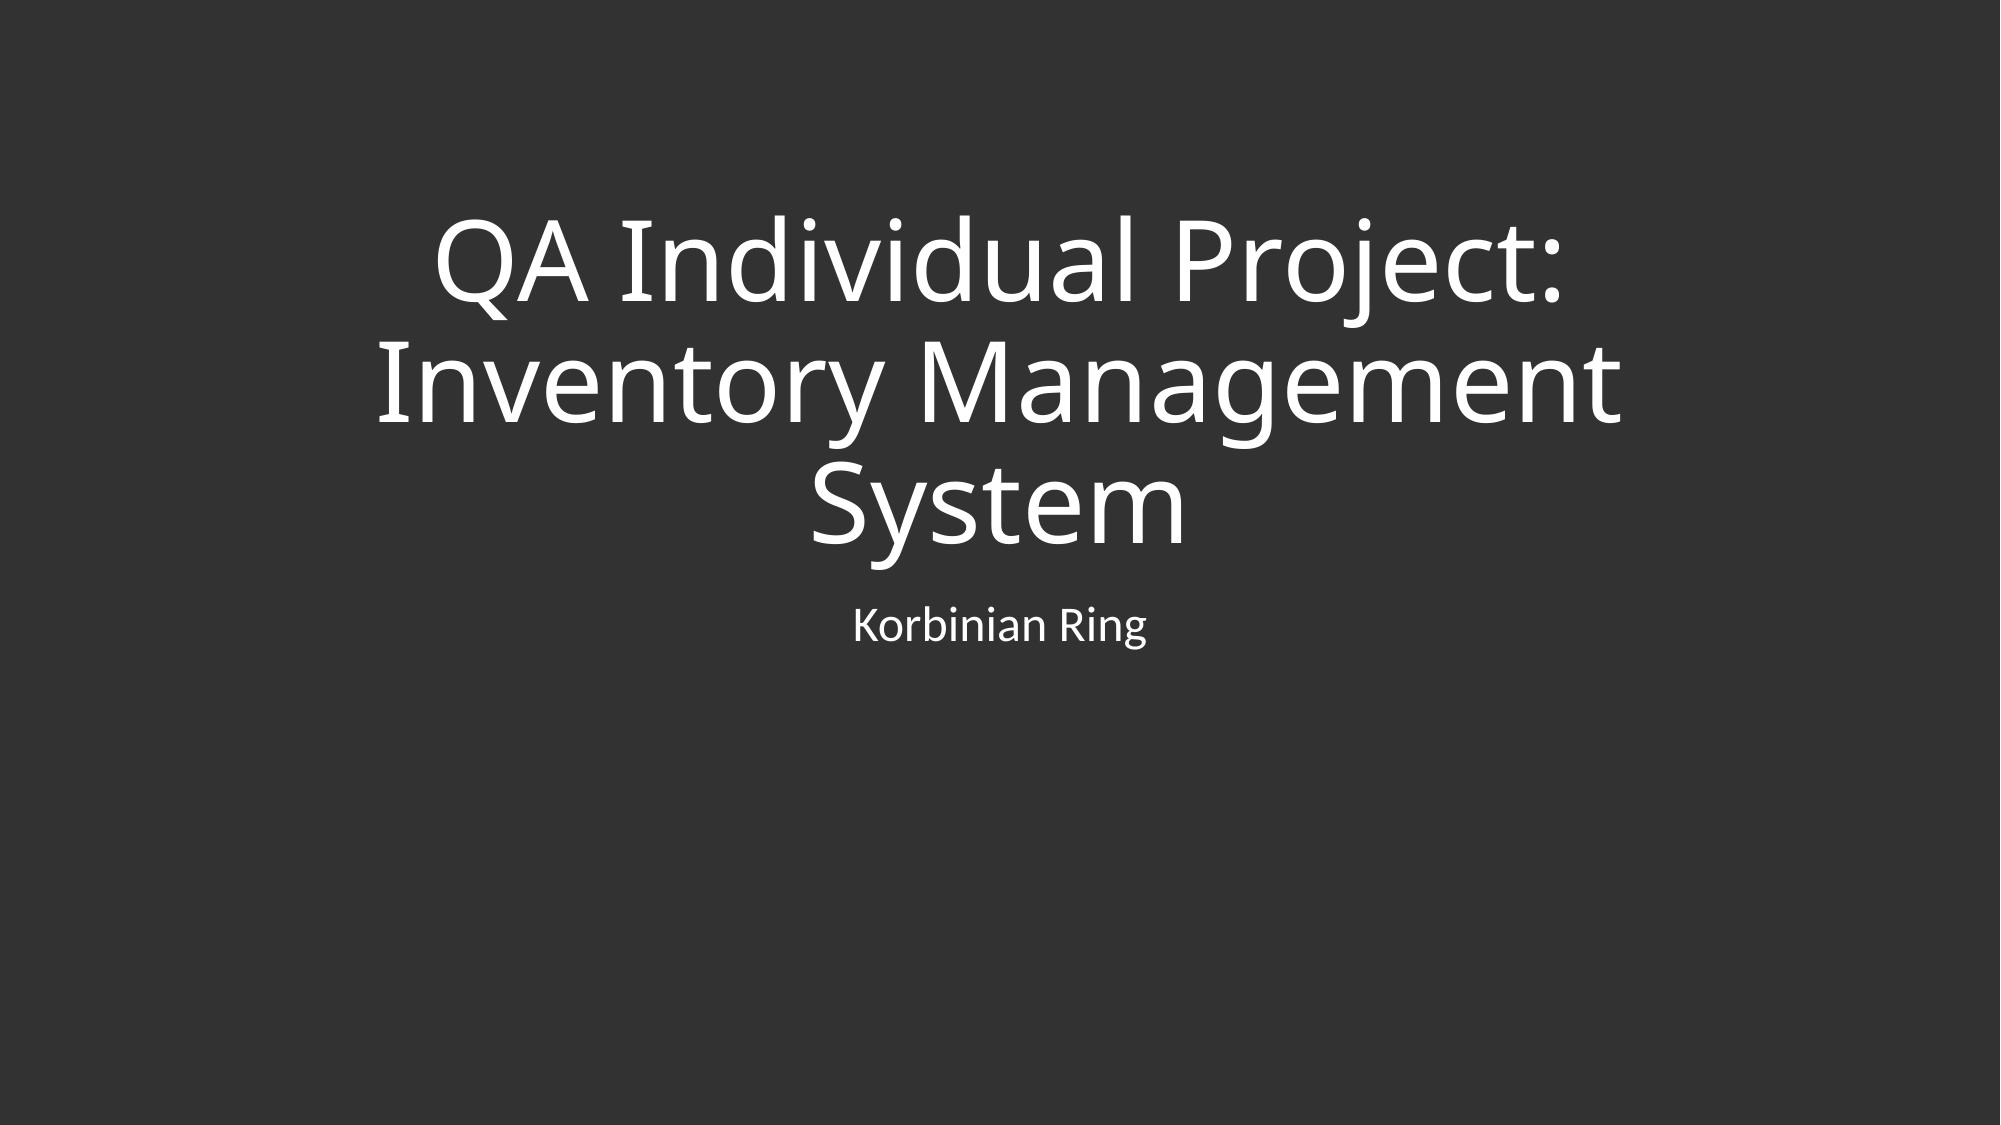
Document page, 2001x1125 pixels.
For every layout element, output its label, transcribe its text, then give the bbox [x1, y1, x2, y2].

subtitle Korbinian Ring [249, 590, 1750, 863]
title QA Individual Project: Inventory Management System [249, 184, 1750, 576]
